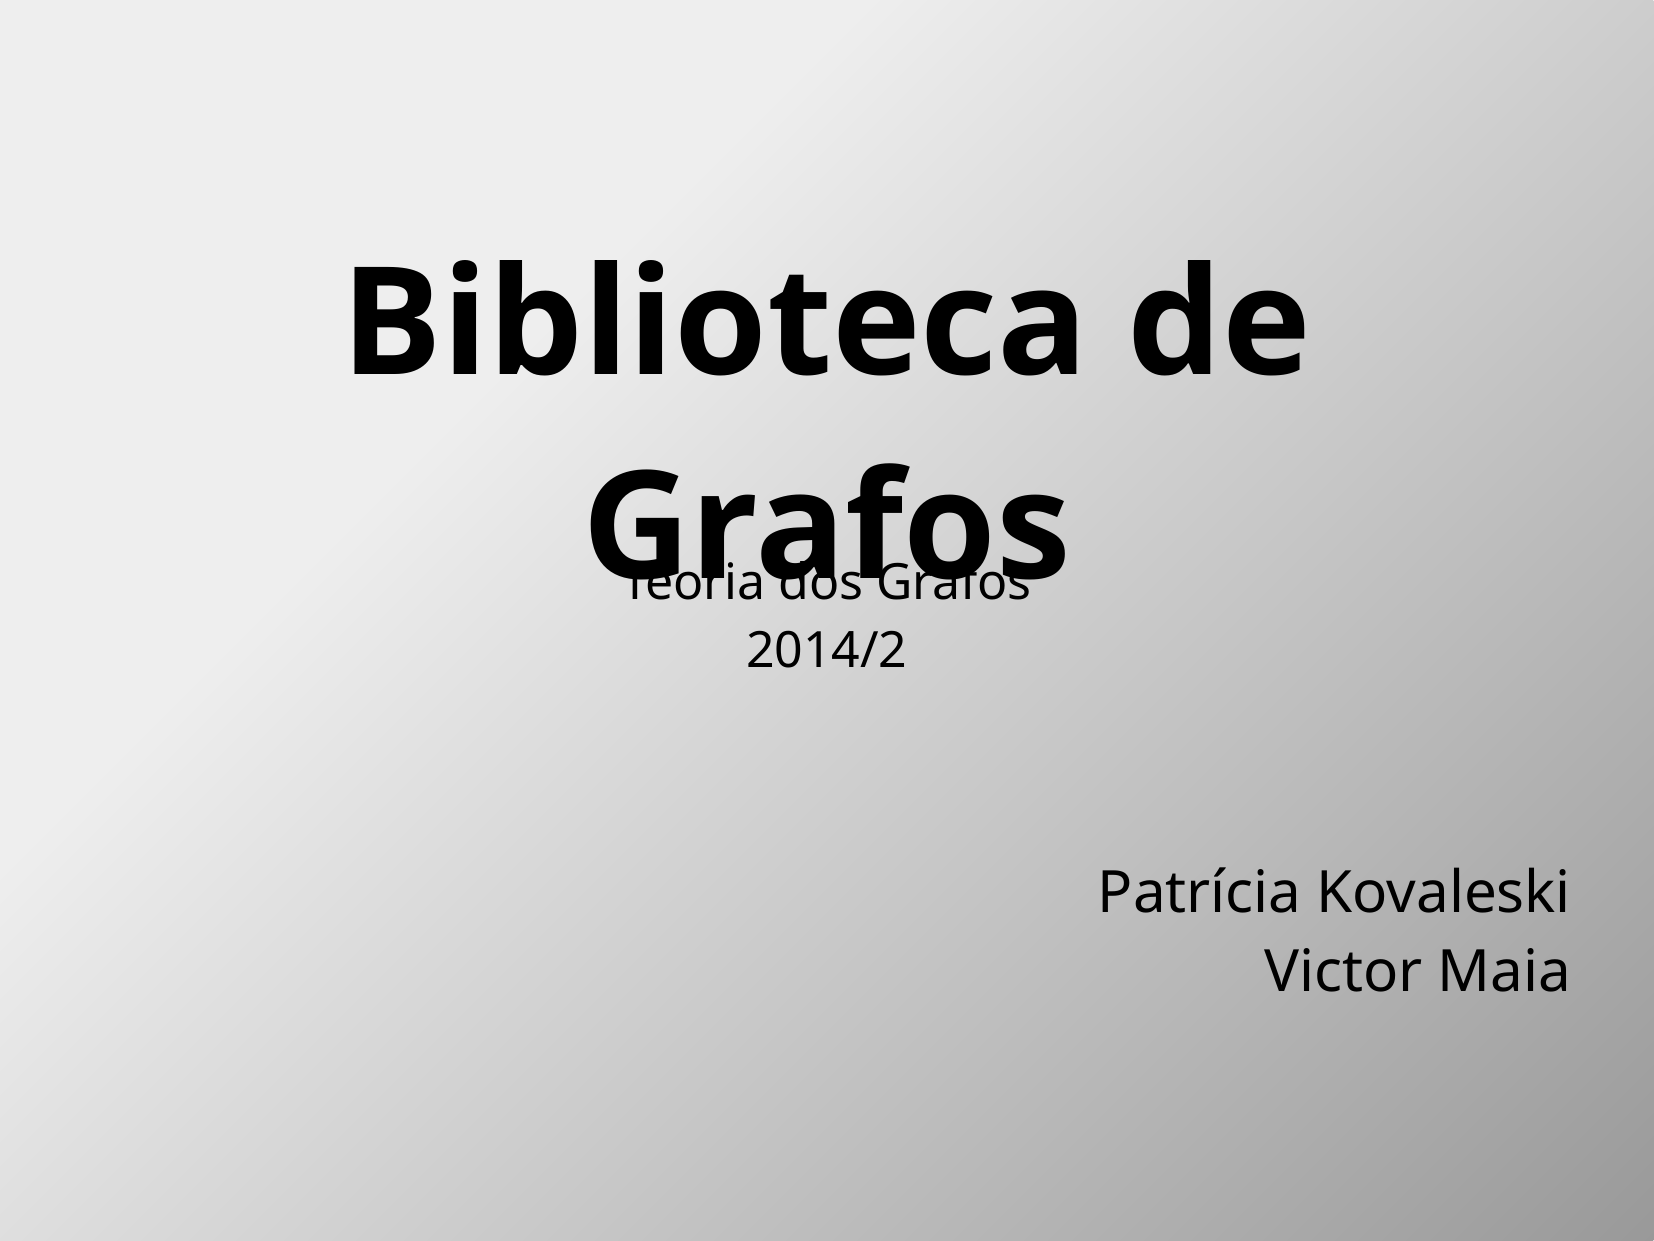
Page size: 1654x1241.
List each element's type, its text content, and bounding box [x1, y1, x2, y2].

title Biblioteca de Grafos [82, 315, 1571, 523]
text_box Teoria dos Grafos 2014/2 [376, 538, 1277, 691]
subtitle Patrícia Kovaleski Victor Maia [82, 750, 1571, 1109]
